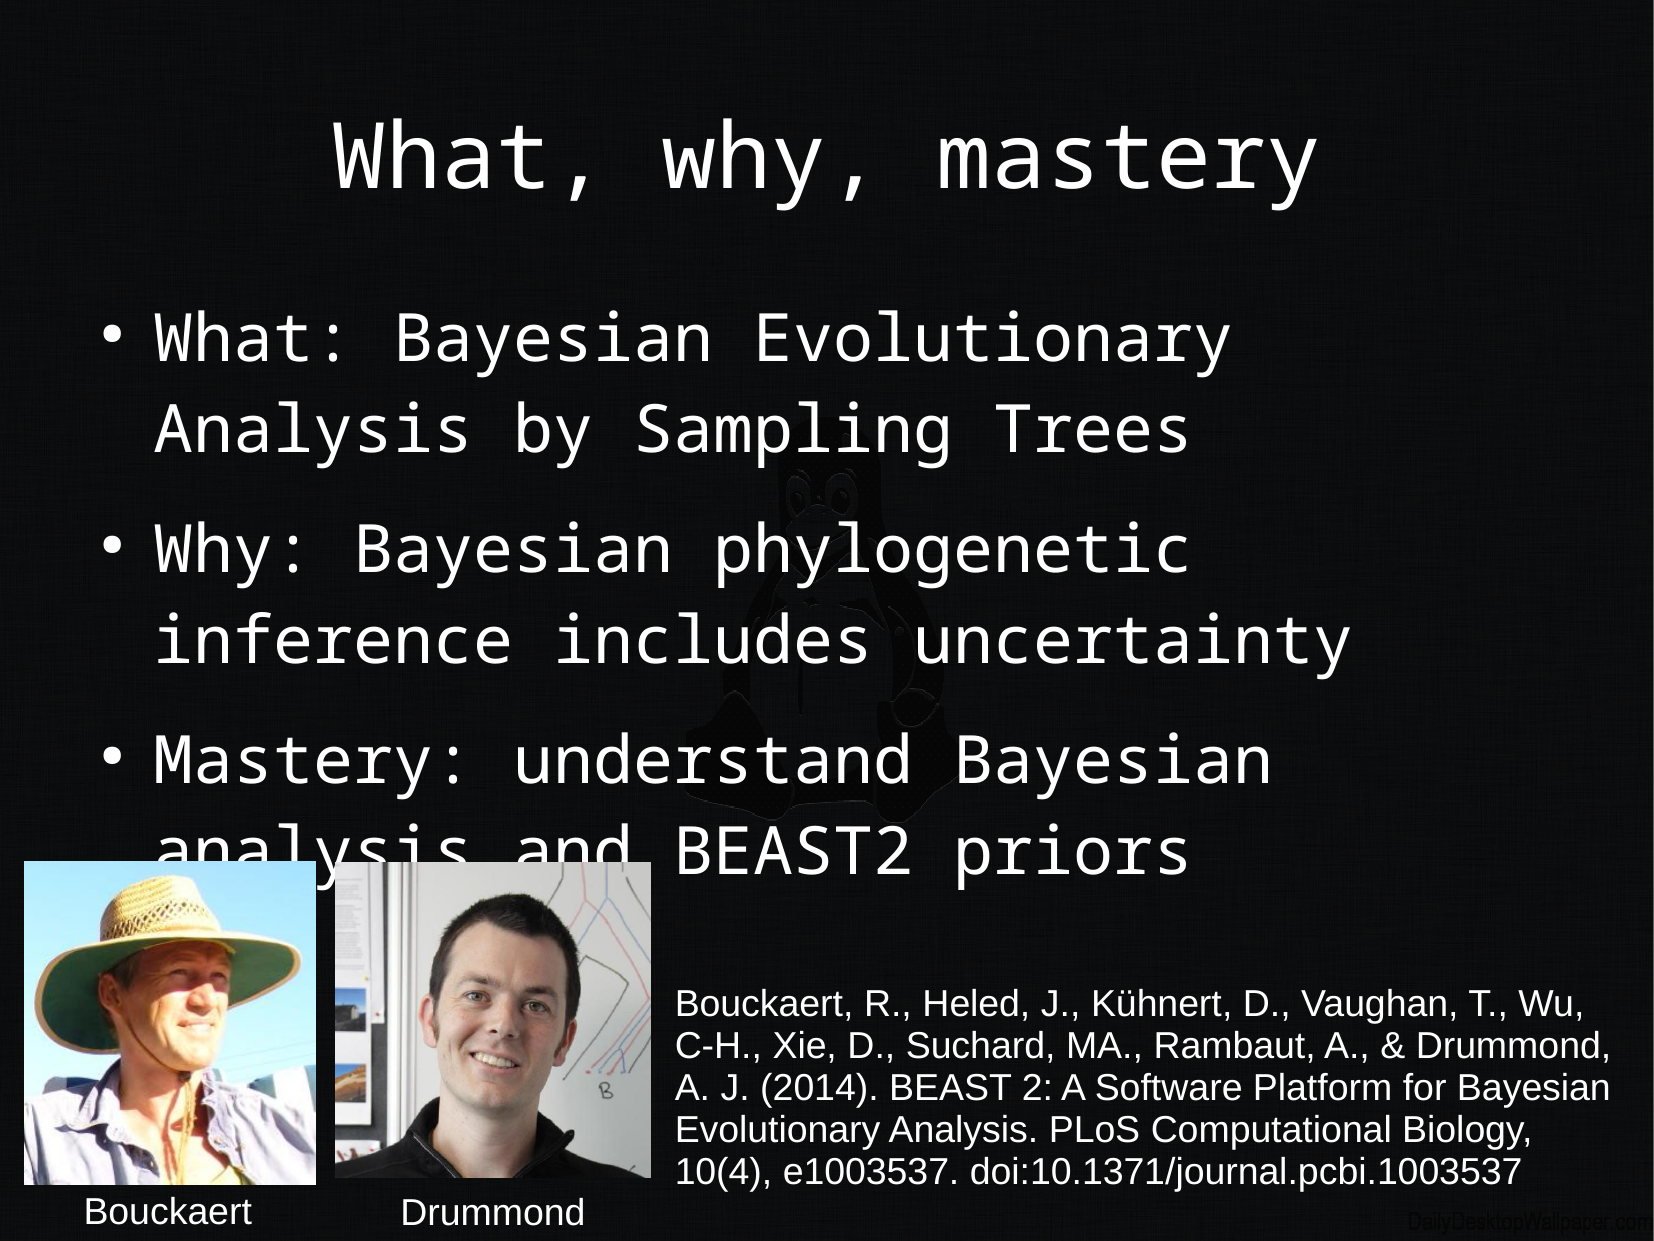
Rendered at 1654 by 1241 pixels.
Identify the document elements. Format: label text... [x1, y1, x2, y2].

text_box Bouckaert, R., Heled, J., Kühnert, D., Vaughan, T., Wu, C-H., Xie, D., Suchard, MA., Rambaut, A., & Drummond, A. J. (2014). BEAST 2: A Software Platform for Bayesian Evolutionary Analysis. PLoS Computational Biology, 10(4), e1003537. doi:10.1371/journal.pcbi.1003537 [660, 975, 1636, 1223]
title What, why, mastery [82, 49, 1571, 257]
picture [0, 0, 1654, 1241]
text_box Bouckaert [68, 1183, 324, 1241]
text_box Drummond [385, 1184, 601, 1241]
list What: Bayesian Evolutionary Analysis by Sampling Trees Why: Bayesian phylogenetic inference includes uncertainty Mastery: understand Bayesian analysis and BEAST2 priors [82, 290, 1571, 1010]
